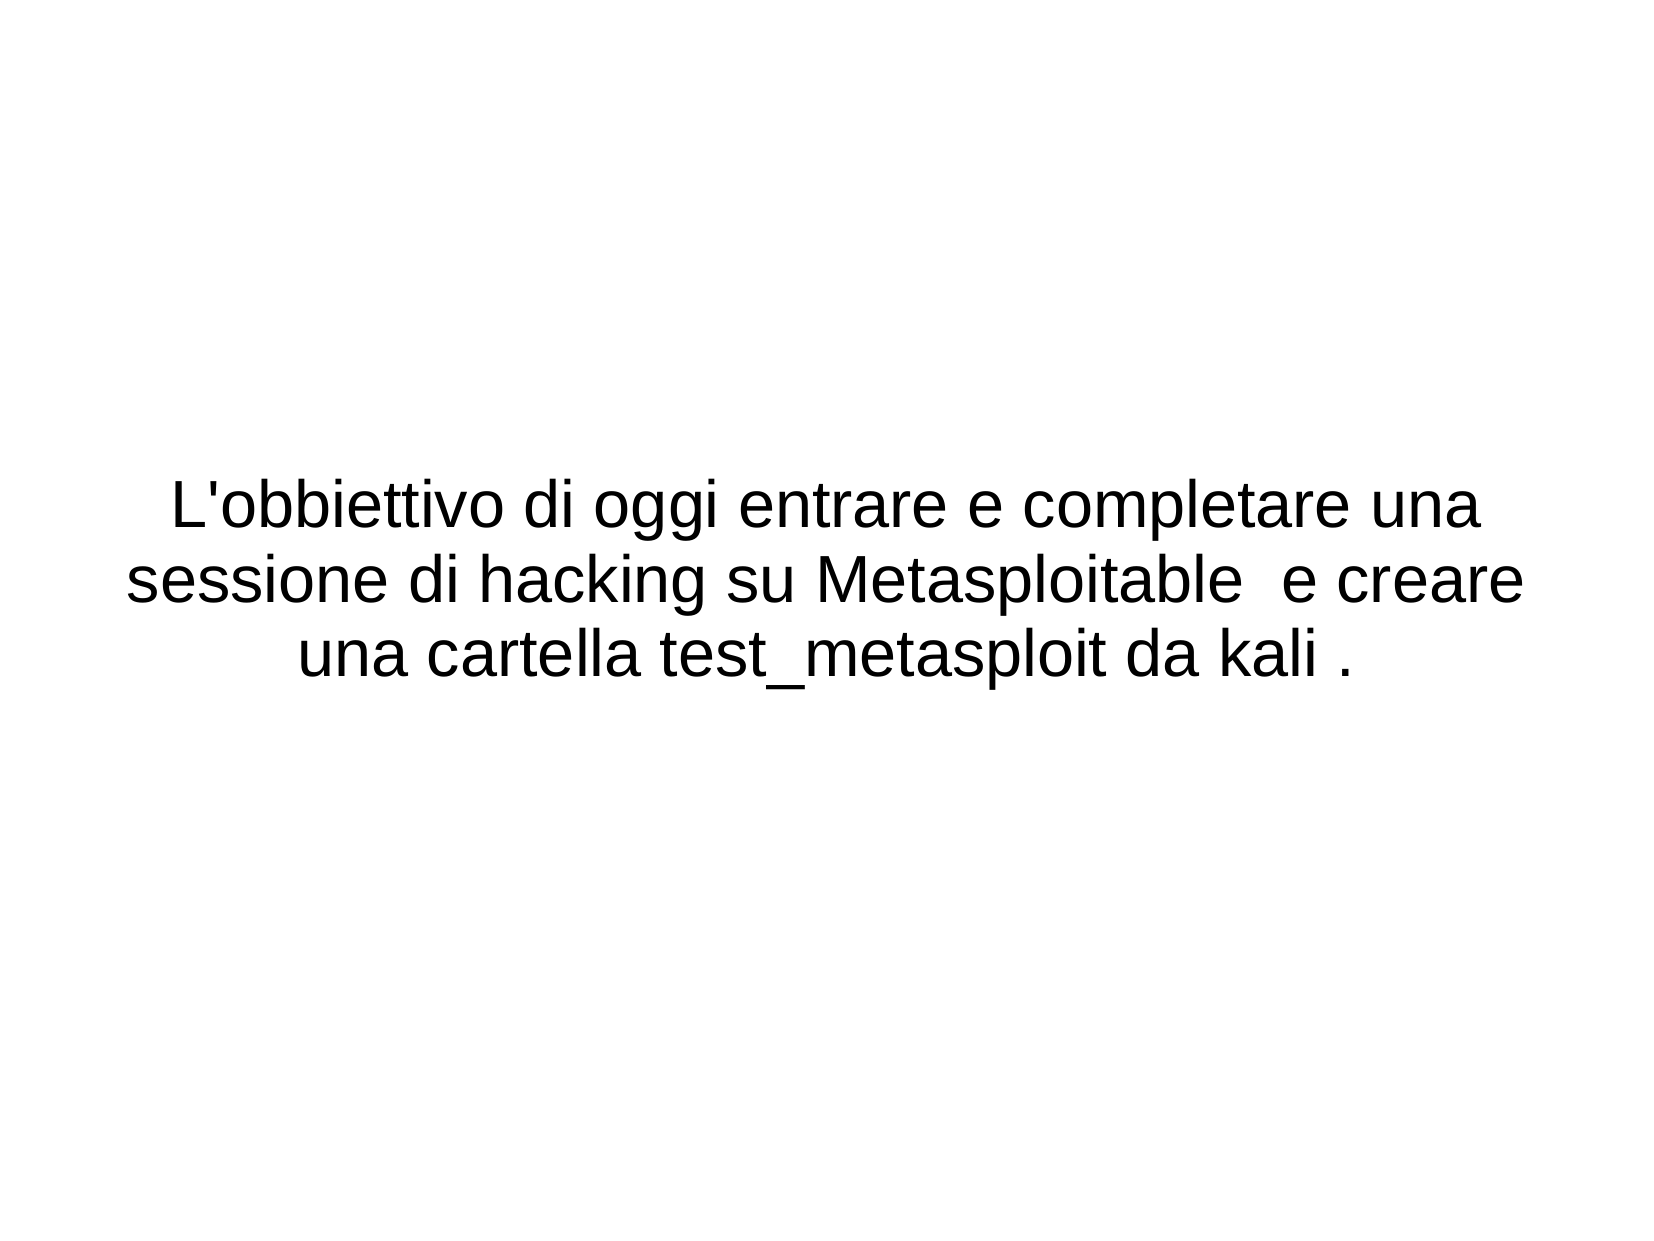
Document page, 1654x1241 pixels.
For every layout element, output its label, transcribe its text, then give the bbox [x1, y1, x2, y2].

subtitle L'obbiettivo di oggi entrare e completare una sessione di hacking su Metasploitable e creare una cartella test_metasploit da kali . [82, 49, 1571, 1109]
